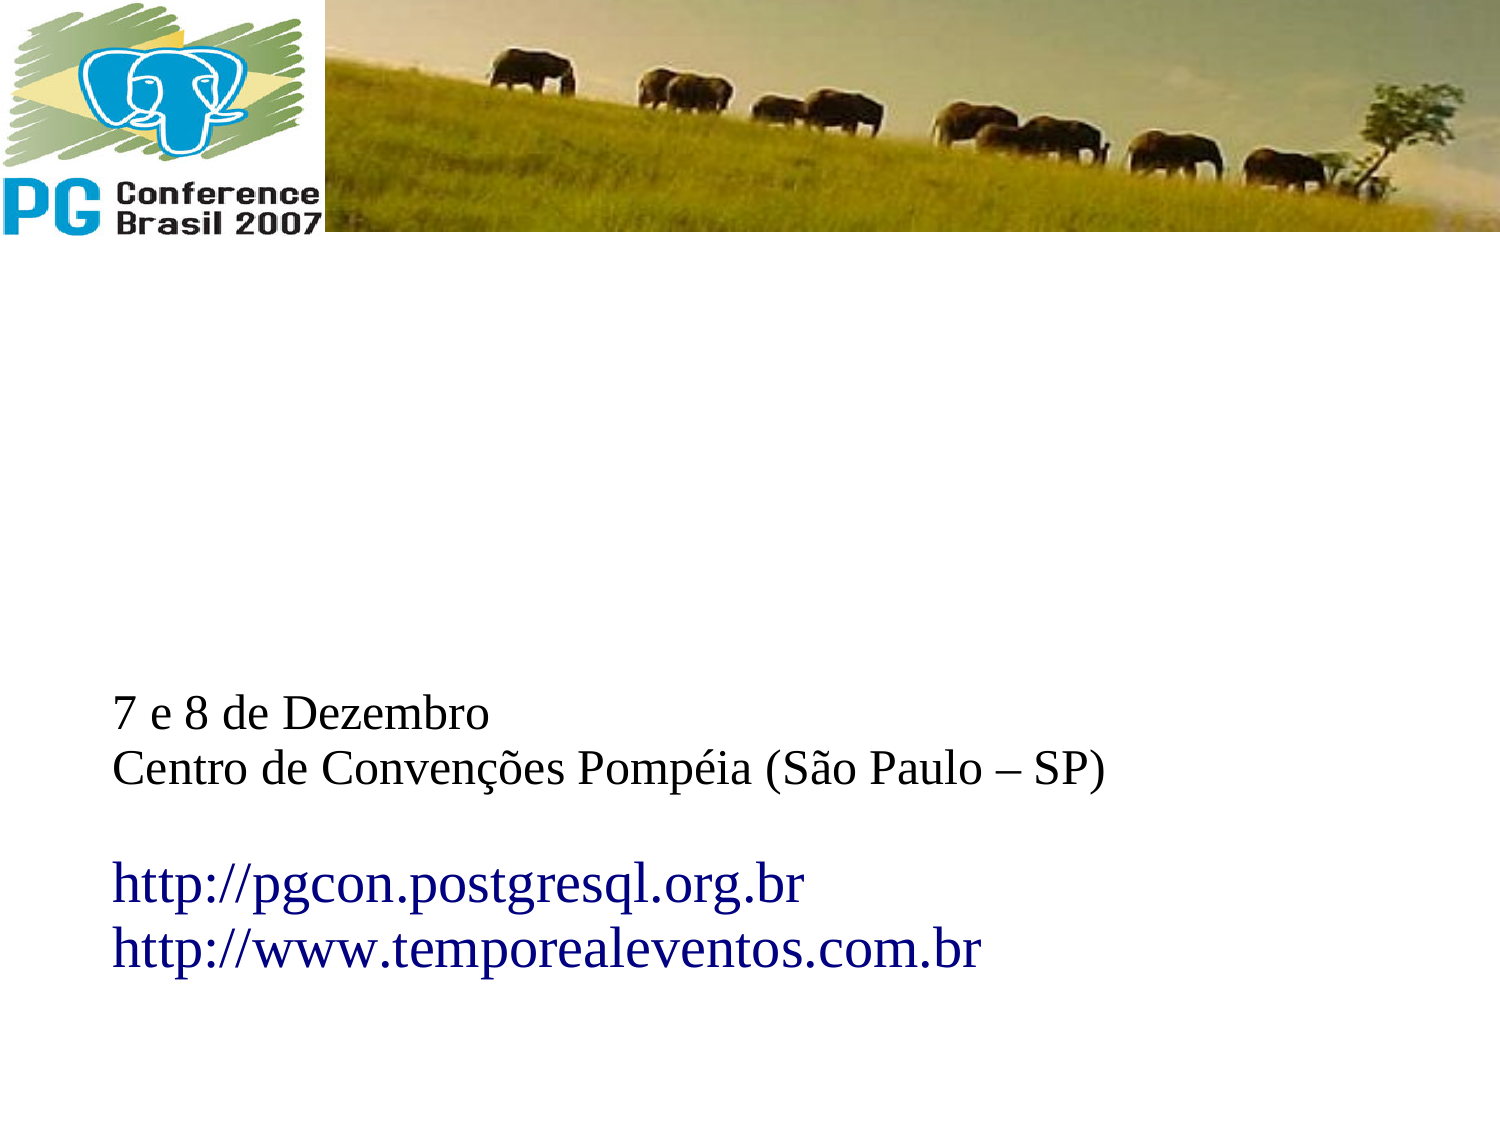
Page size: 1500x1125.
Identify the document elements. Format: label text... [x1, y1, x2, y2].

list 7 e 8 de Dezembro Centro de Convenções Pompéia (São Paulo – SP) http://pgcon.postgresql.org.br http://www.temporealeventos.com.br [112, 685, 1447, 1045]
picture [0, 0, 1500, 237]
